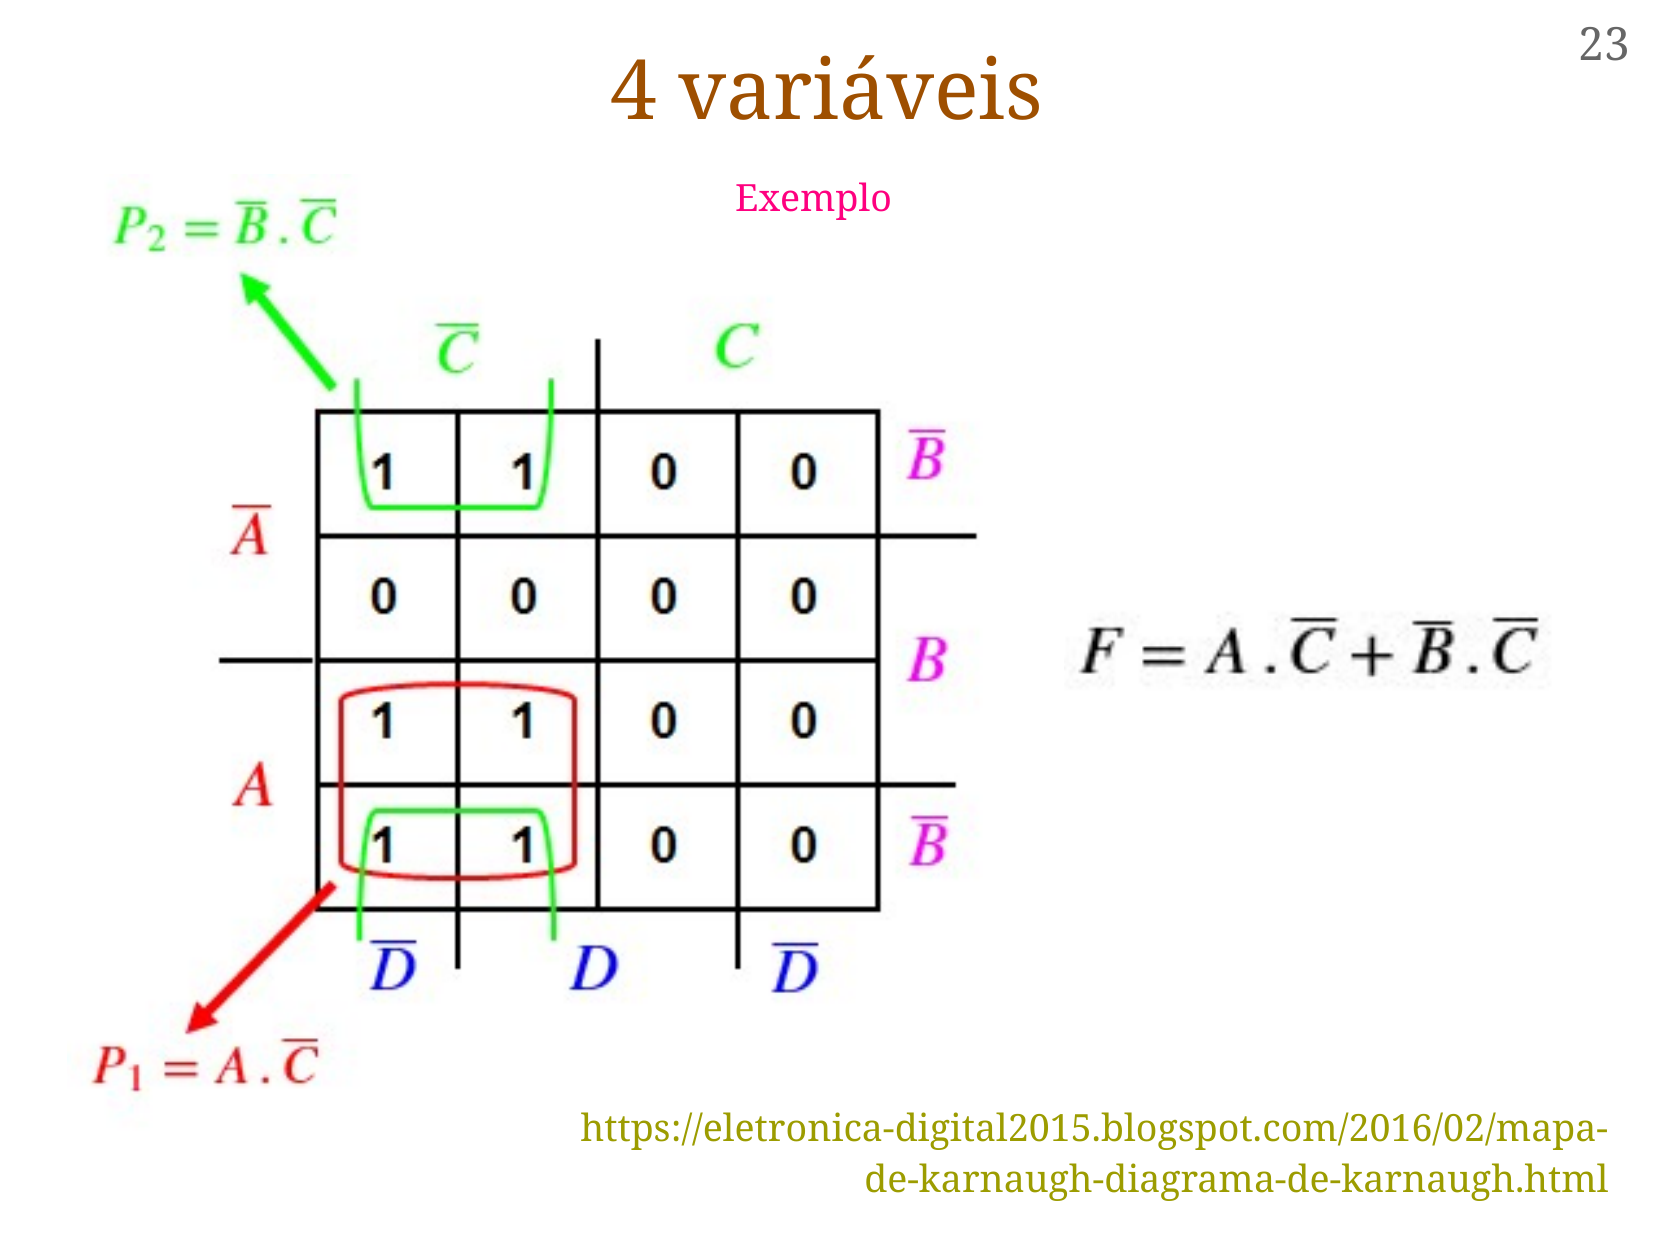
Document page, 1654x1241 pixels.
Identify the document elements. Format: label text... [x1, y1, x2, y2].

title 4 variáveis [59, 29, 1595, 148]
text_box https://eletronica-digital2015.blogspot.com/2016/02/mapa-de-karnaugh-diagrama-de-karnaugh.html [546, 1093, 1625, 1241]
picture [1064, 587, 1571, 703]
picture [67, 174, 998, 1133]
text_box Exemplo [720, 164, 908, 231]
